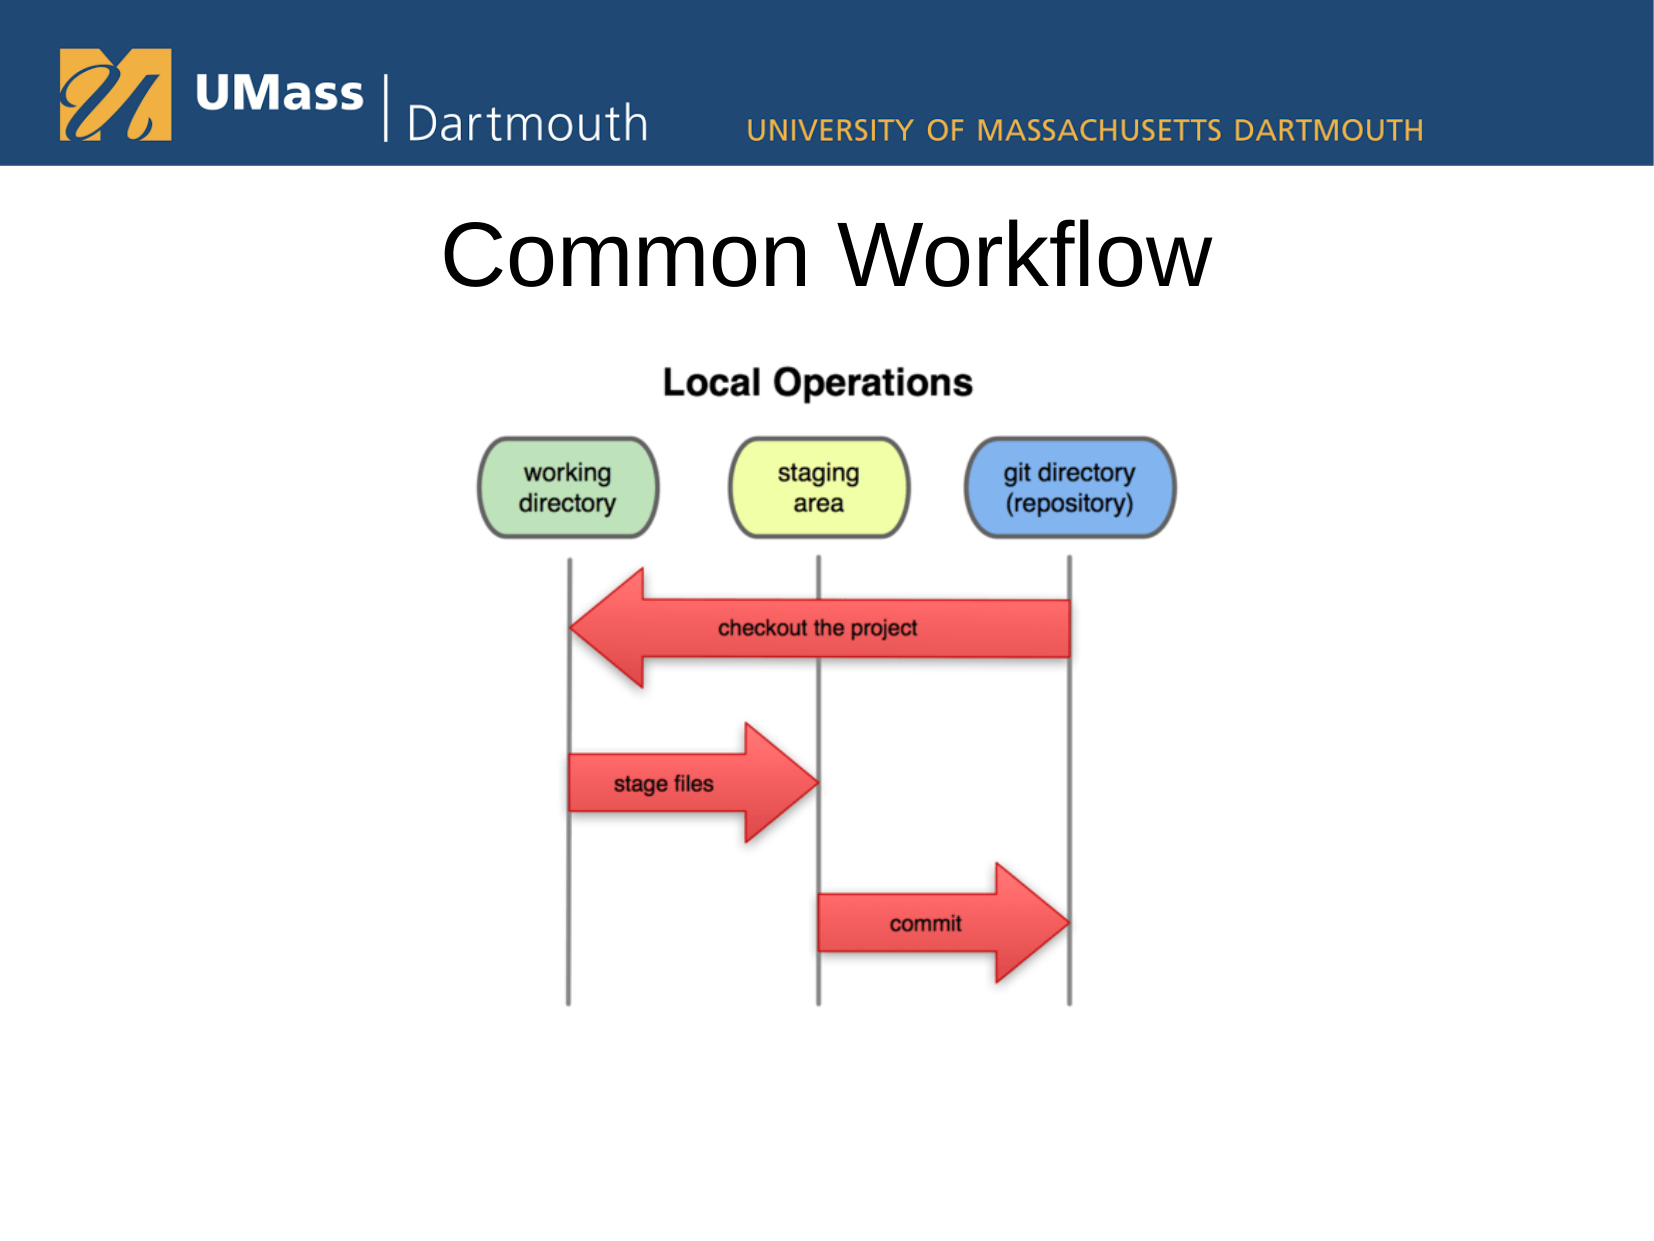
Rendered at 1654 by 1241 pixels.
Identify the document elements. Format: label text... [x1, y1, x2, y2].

title Common Workflow [82, 180, 1571, 331]
picture [0, 0, 1654, 166]
picture [473, 359, 1180, 1010]
